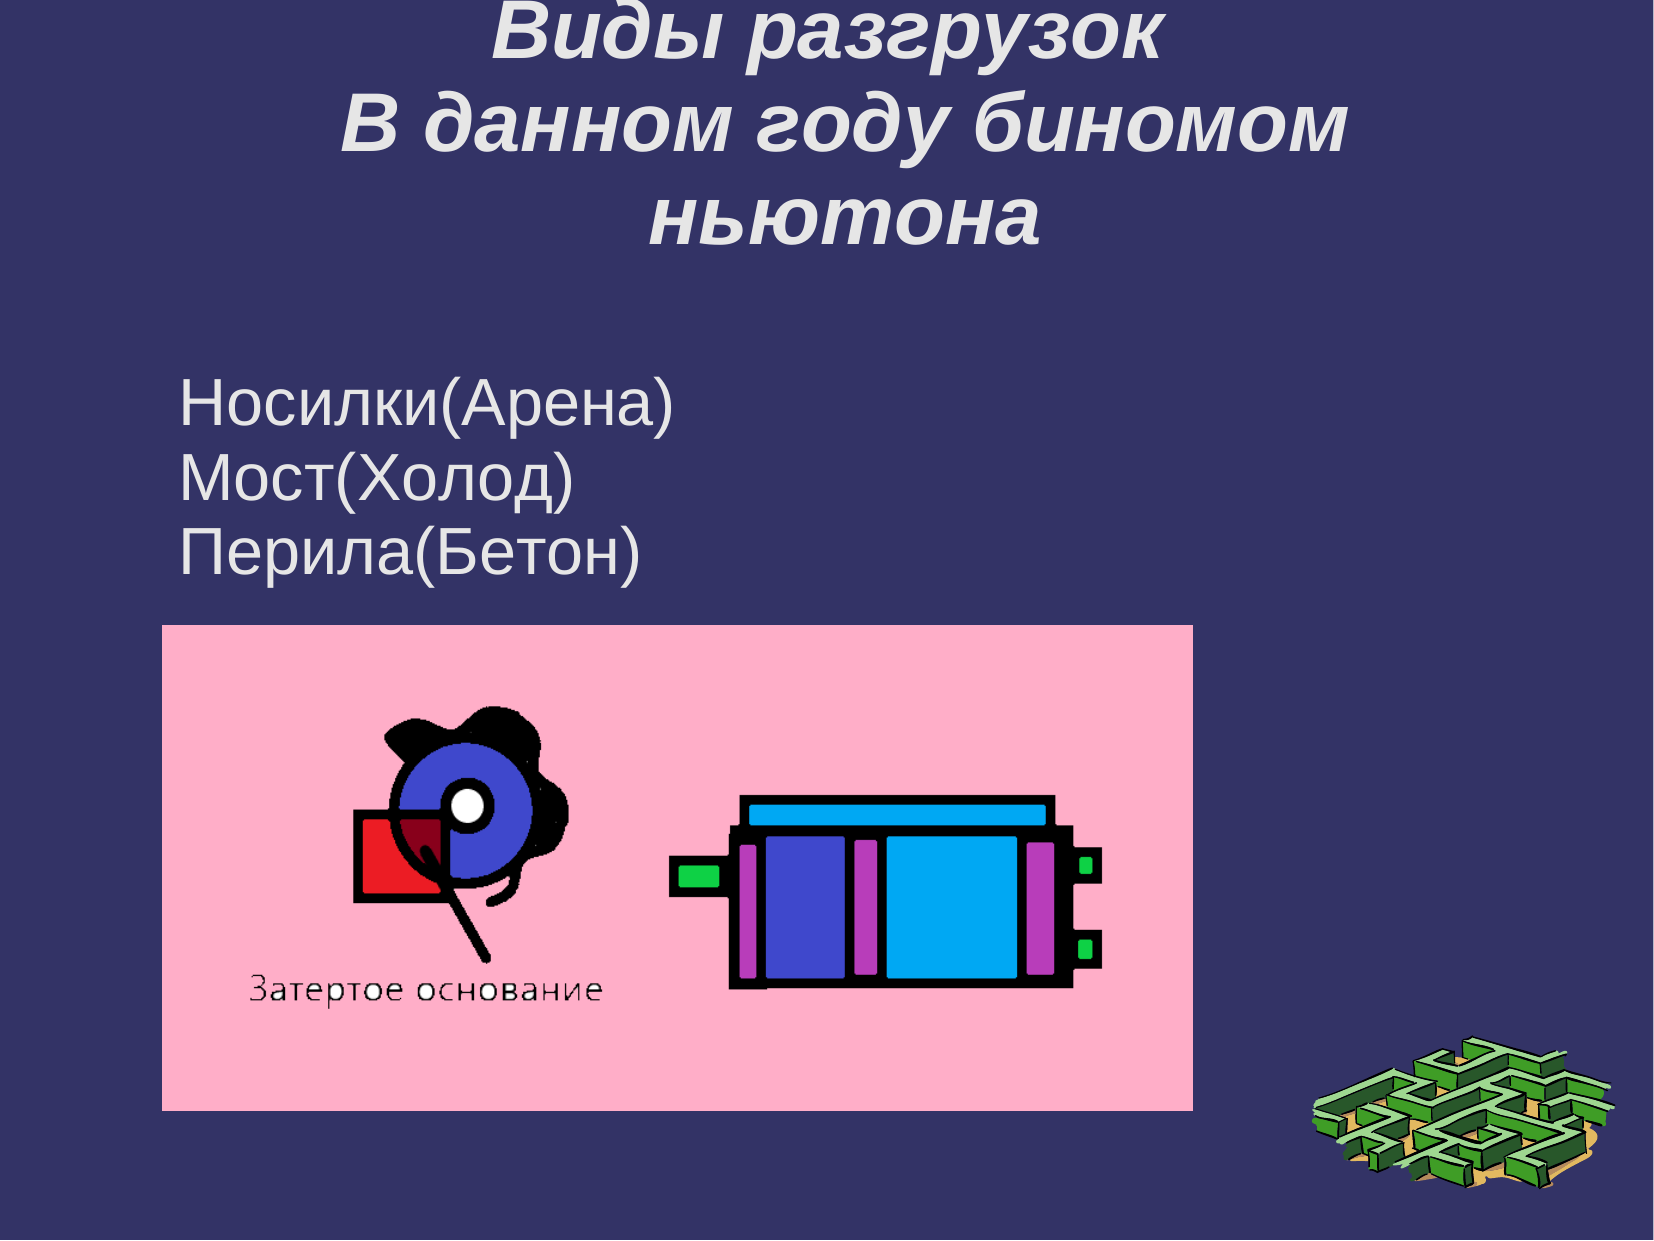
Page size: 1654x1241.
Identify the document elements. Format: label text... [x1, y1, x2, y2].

title Виды разгрузок В данном году биномом ньютона [121, 0, 1534, 263]
list Носилки(Арена) Мост(Холод) Перила(Бетон) [178, 364, 1570, 1147]
picture [162, 625, 1193, 1111]
